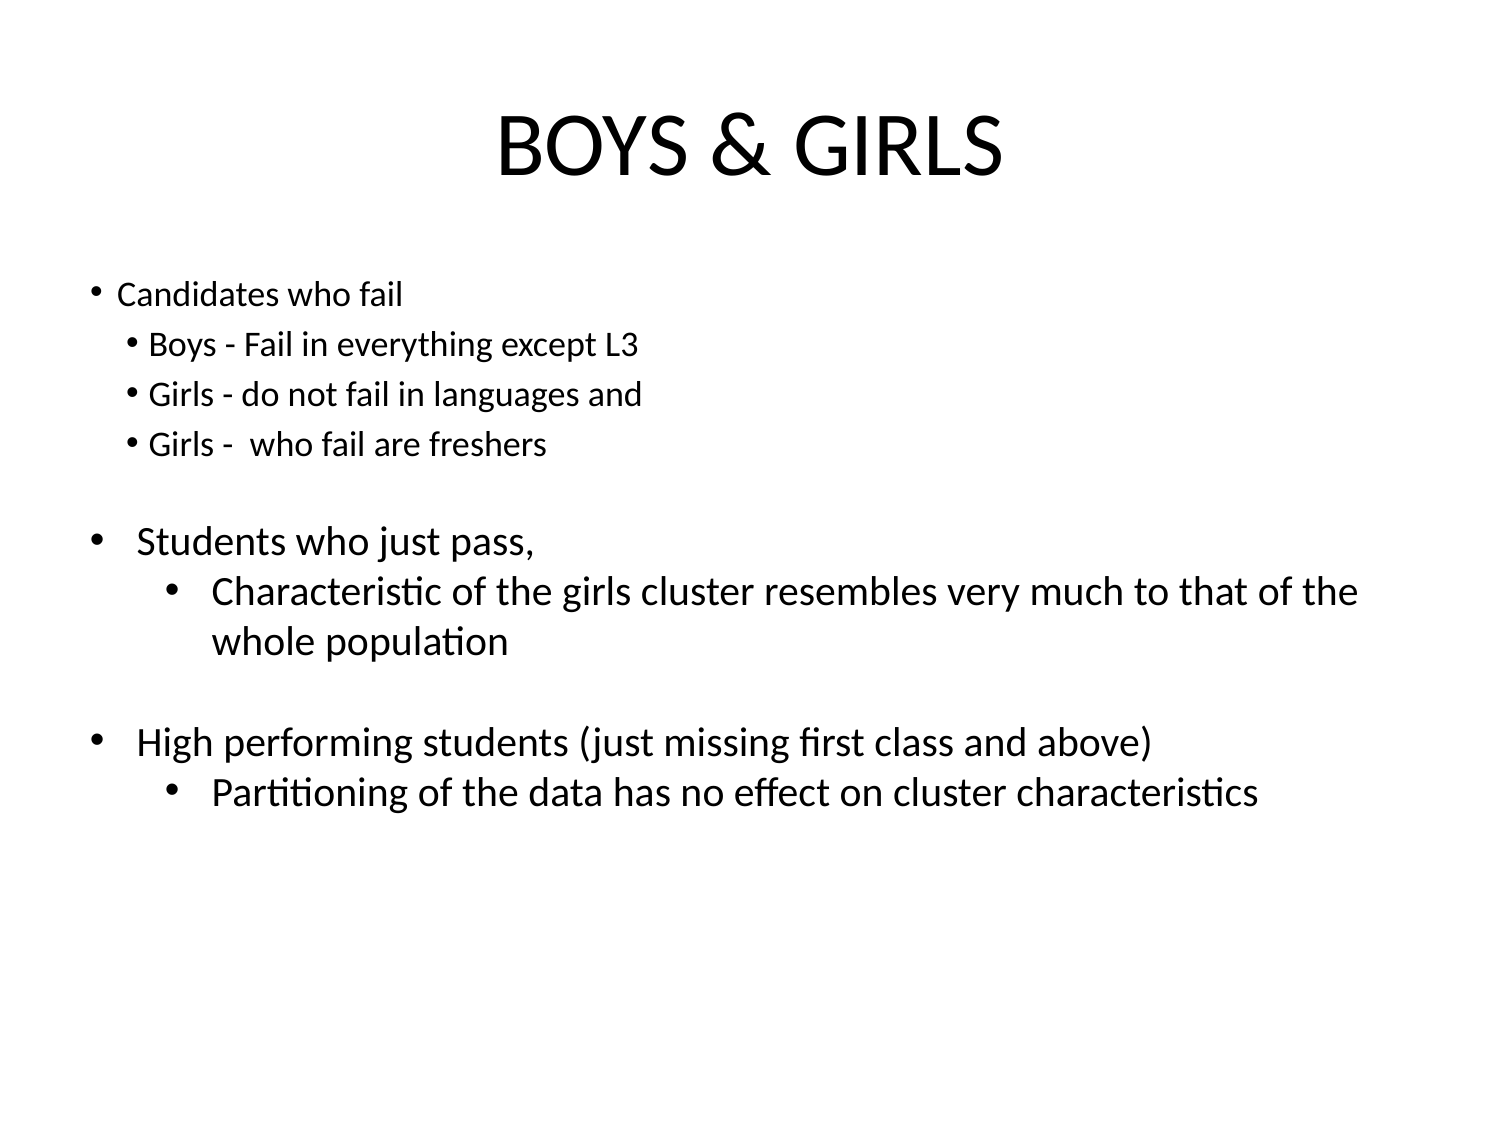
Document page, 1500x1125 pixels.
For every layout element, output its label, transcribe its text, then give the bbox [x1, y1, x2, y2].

list Candidates who fail Boys - Fail in everything except L3 Girls - do not fail in languages and Girls - who fail are freshers [75, 262, 1425, 475]
title BOYS & GIRLS [75, 45, 1425, 233]
text_box Students who just pass, Characteristic of the girls cluster resembles very much to that of the whole population High performing students (just missing first class and above) Partitioning of the data has no effect on cluster characteristics [75, 506, 1450, 867]
